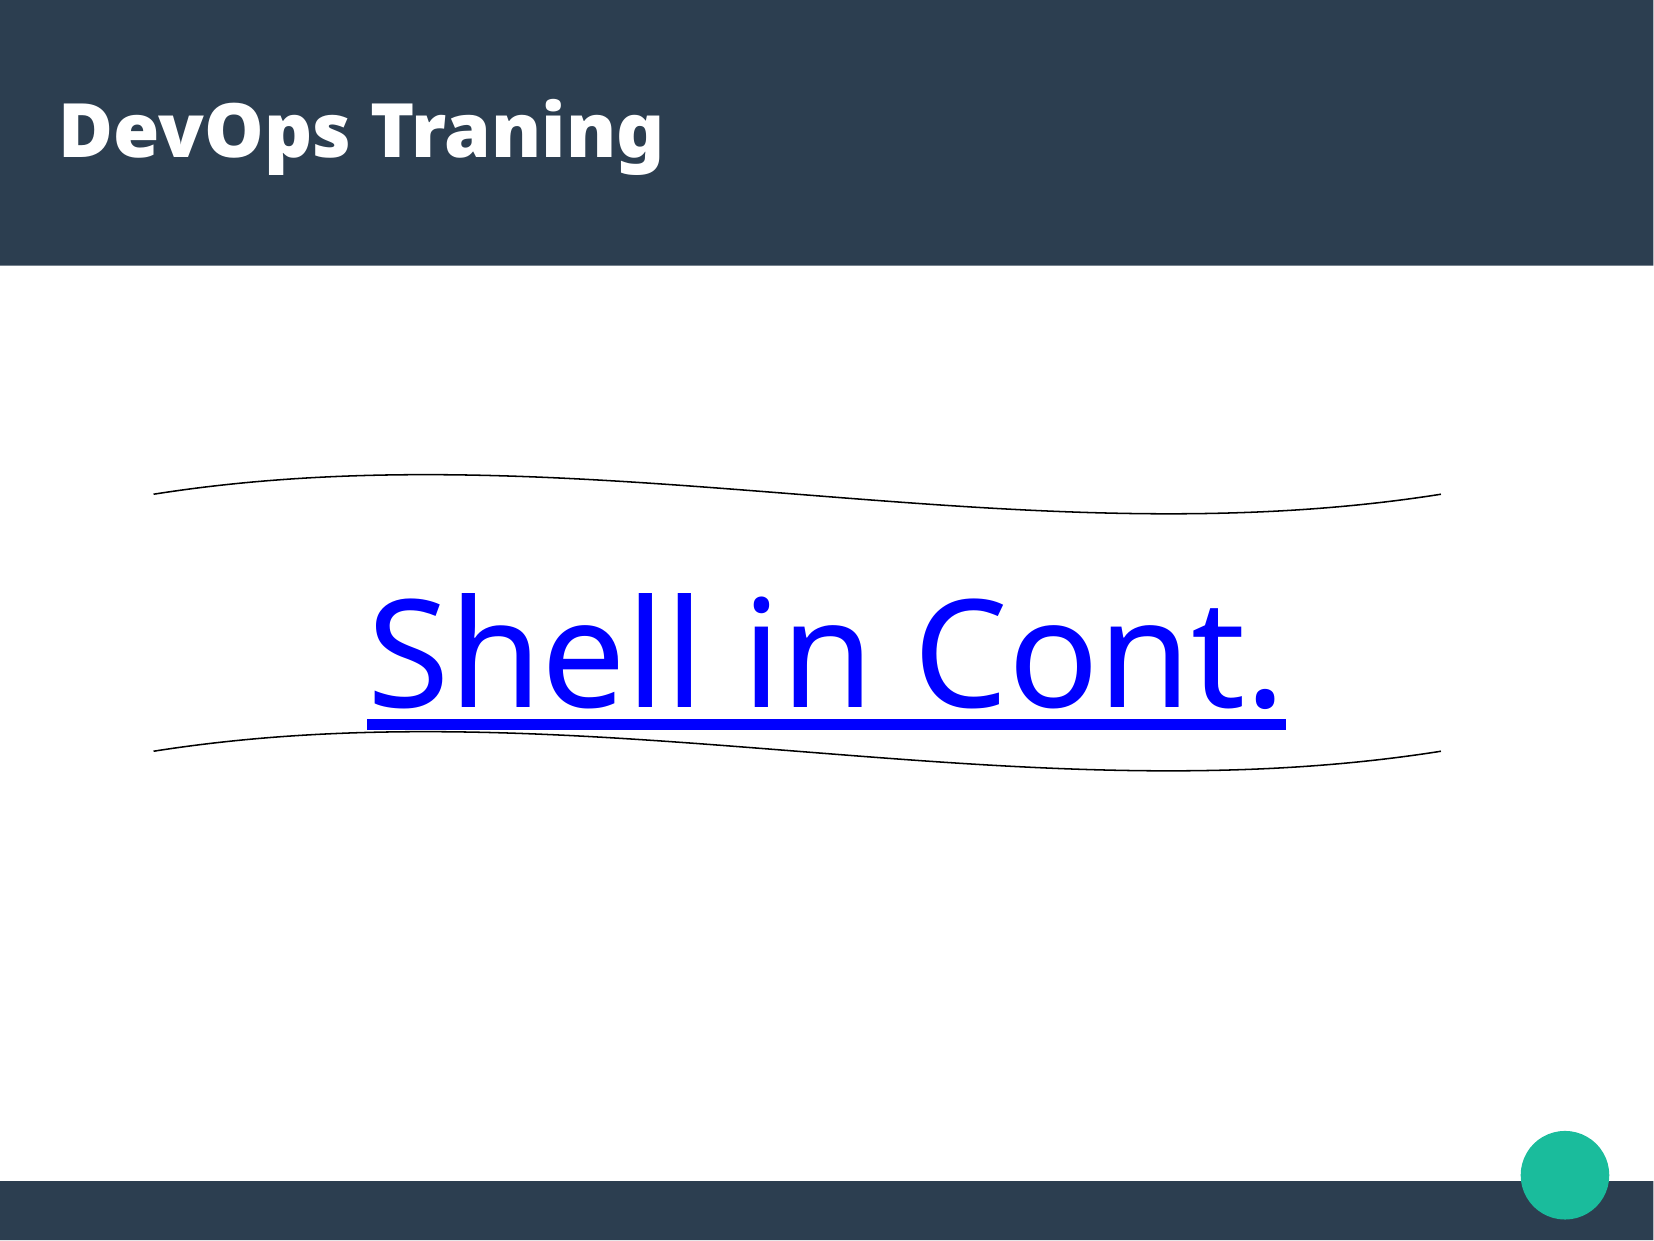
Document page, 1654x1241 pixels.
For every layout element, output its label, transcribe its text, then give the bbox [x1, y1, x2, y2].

title DevOps Traning [59, 49, 1595, 207]
subtitle Shell in Cont. [82, 290, 1571, 1010]
